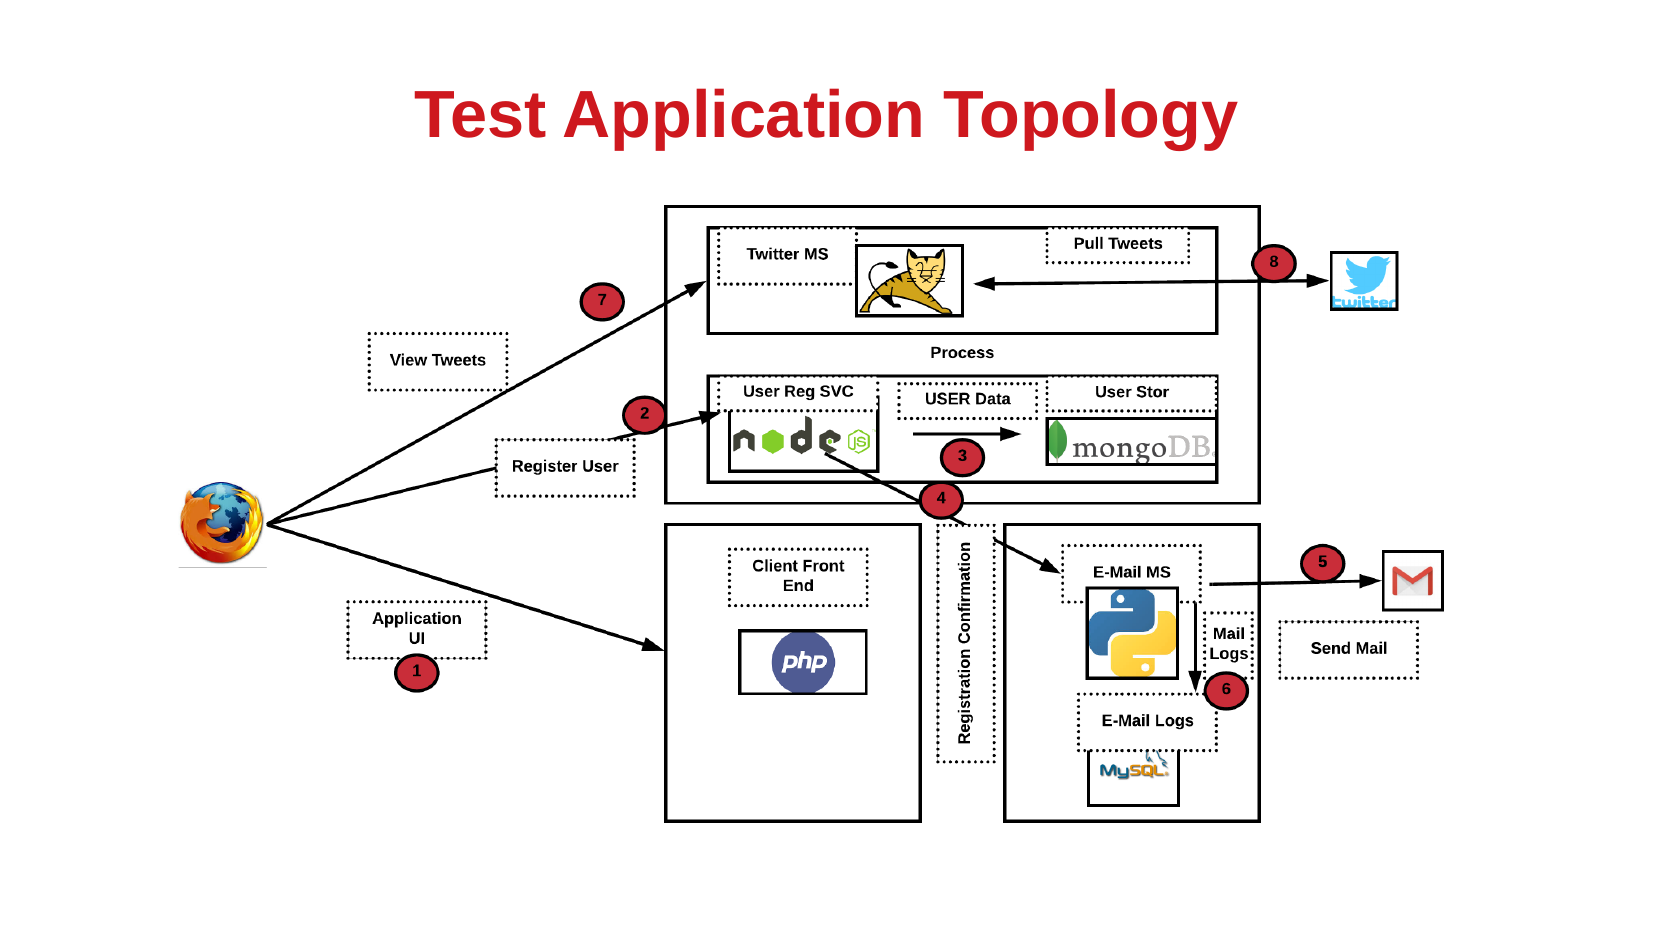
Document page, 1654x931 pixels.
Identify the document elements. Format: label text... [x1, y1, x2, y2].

picture [135, 164, 1486, 864]
title Test Application Topology [82, 37, 1571, 193]
